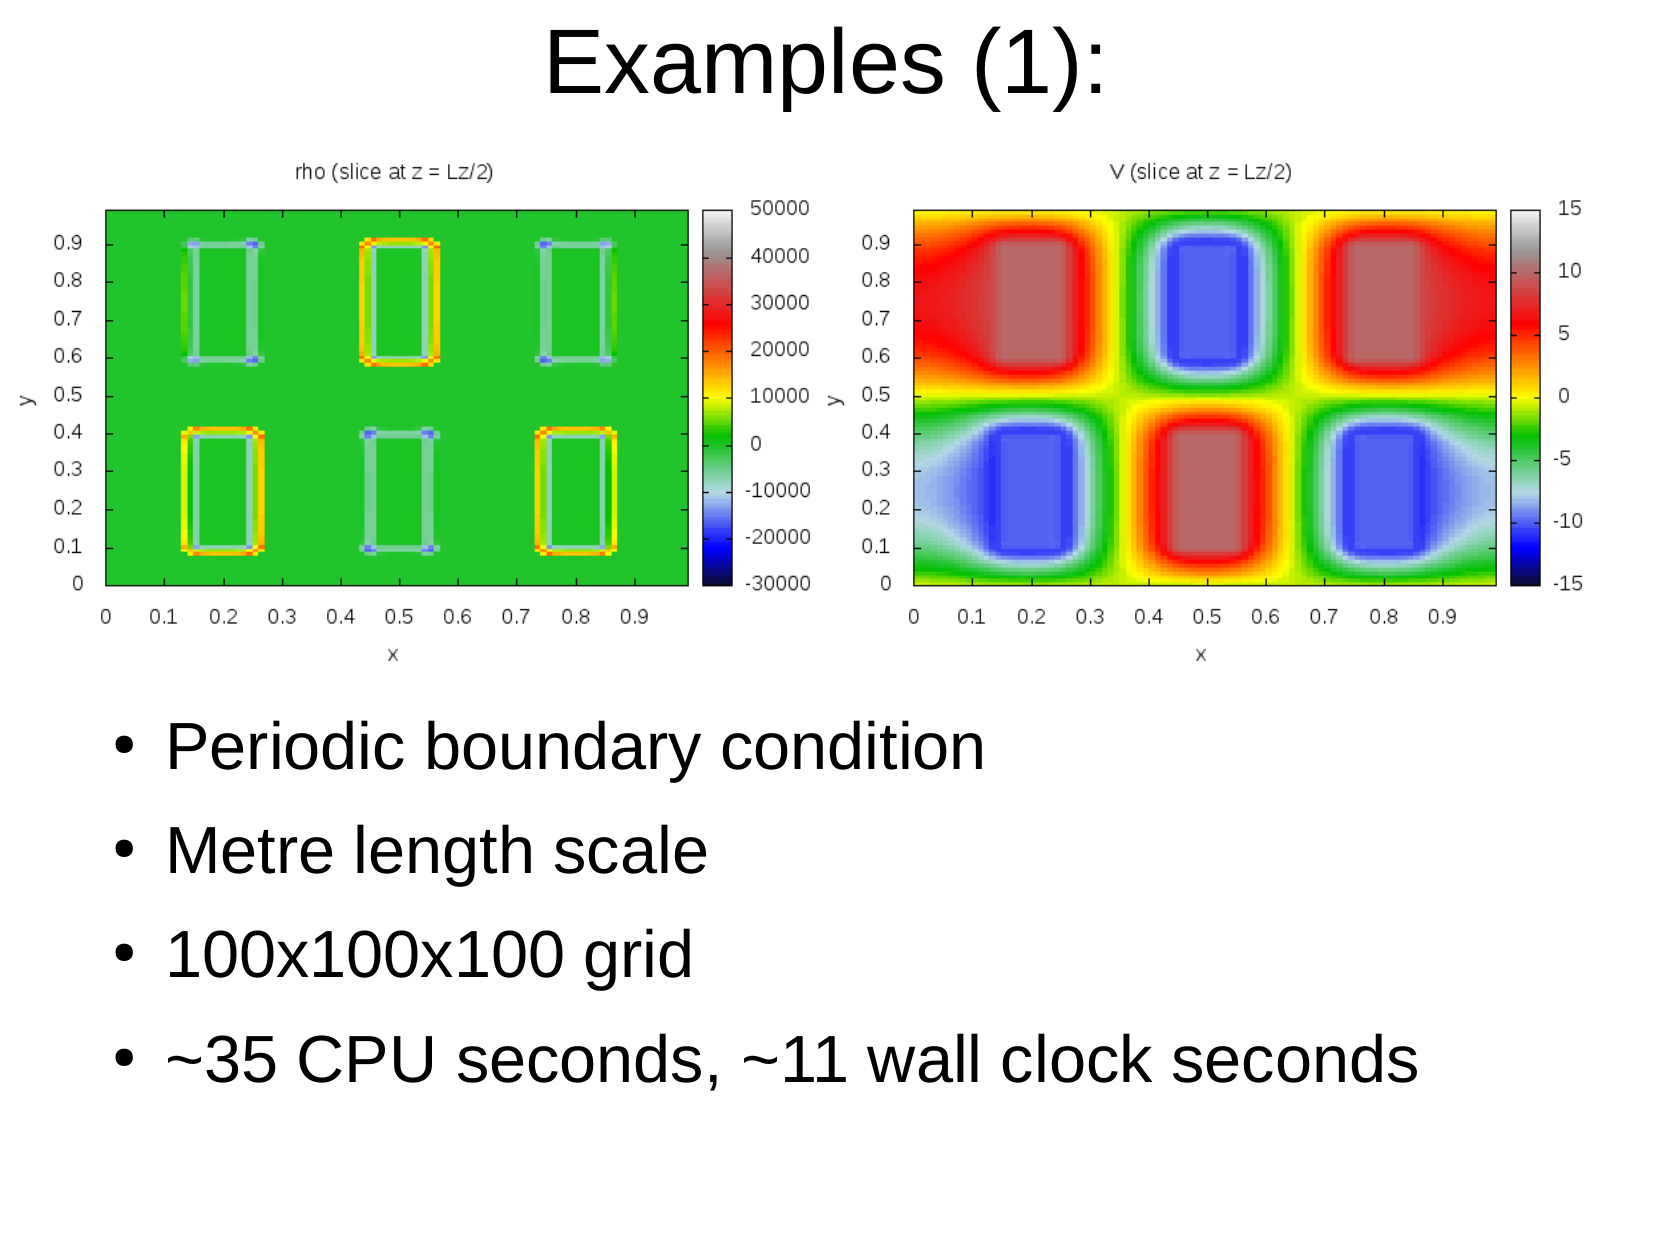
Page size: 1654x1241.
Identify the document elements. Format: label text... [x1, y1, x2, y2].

picture [13, 141, 1630, 686]
title Examples (1): [82, 0, 1571, 141]
list Periodic boundary condition Metre length scale 100x100x100 grid ~35 CPU seconds, ~11 wall clock seconds [94, 708, 1583, 1193]
